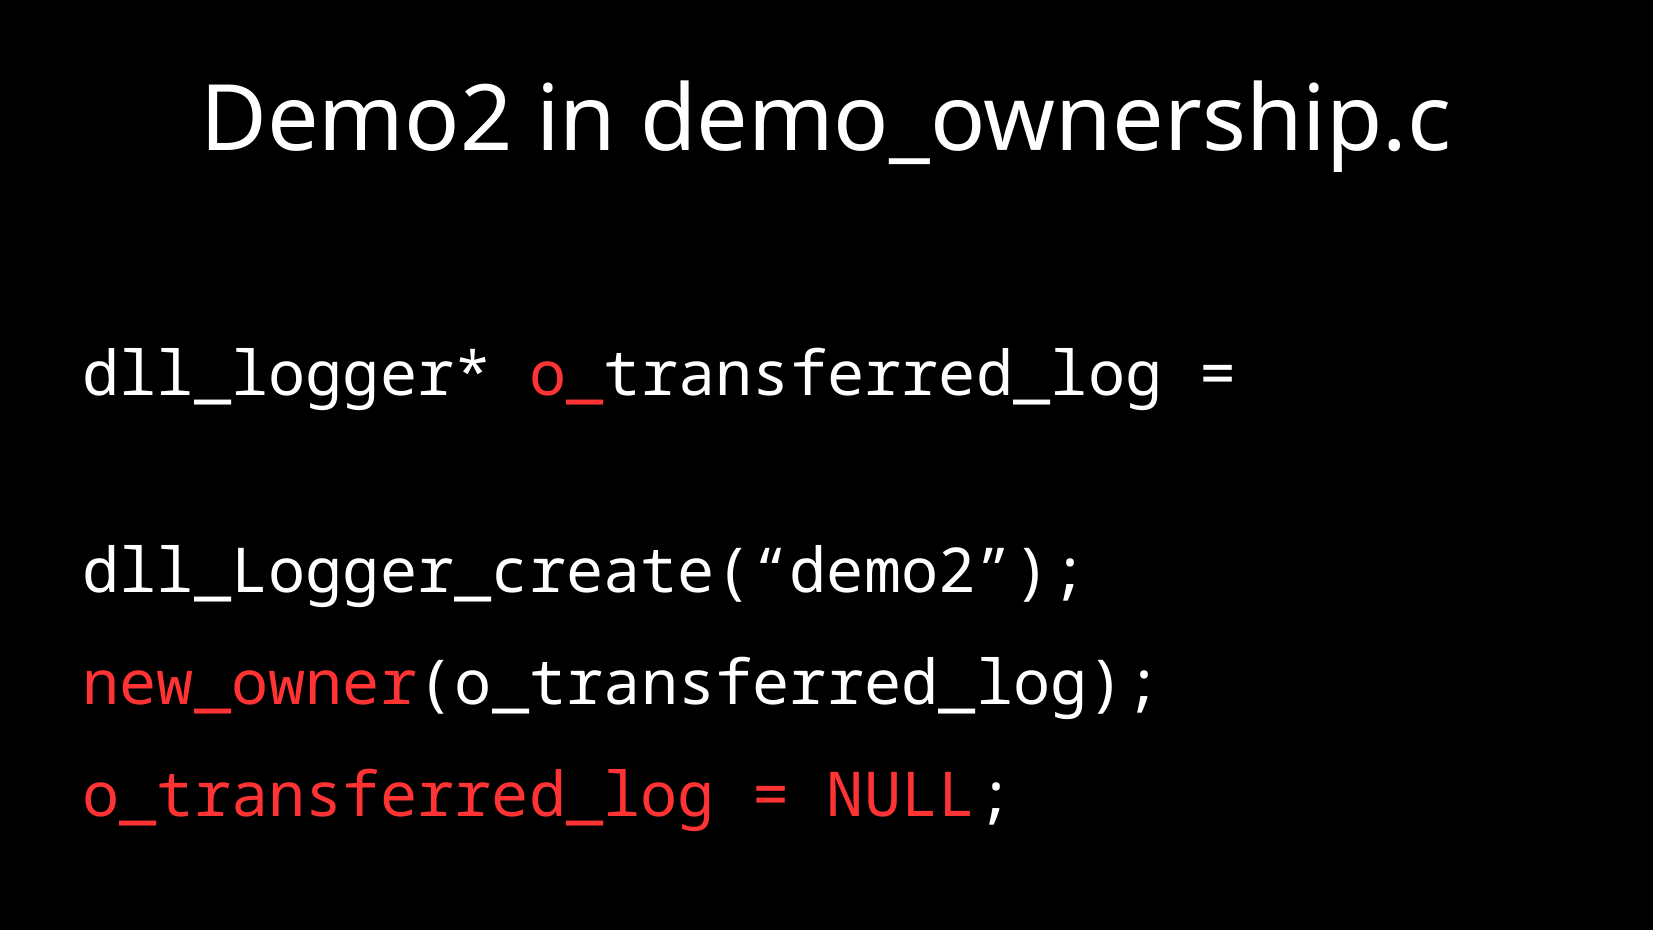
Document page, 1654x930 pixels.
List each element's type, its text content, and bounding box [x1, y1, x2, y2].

title Demo2 in demo_ownership.c [82, 37, 1571, 193]
list dll_logger* o_transferred_log = dll_Logger_create(“demo2”); new_owner(o_transferred_log); o_transferred_log = NULL; [82, 217, 1571, 841]
